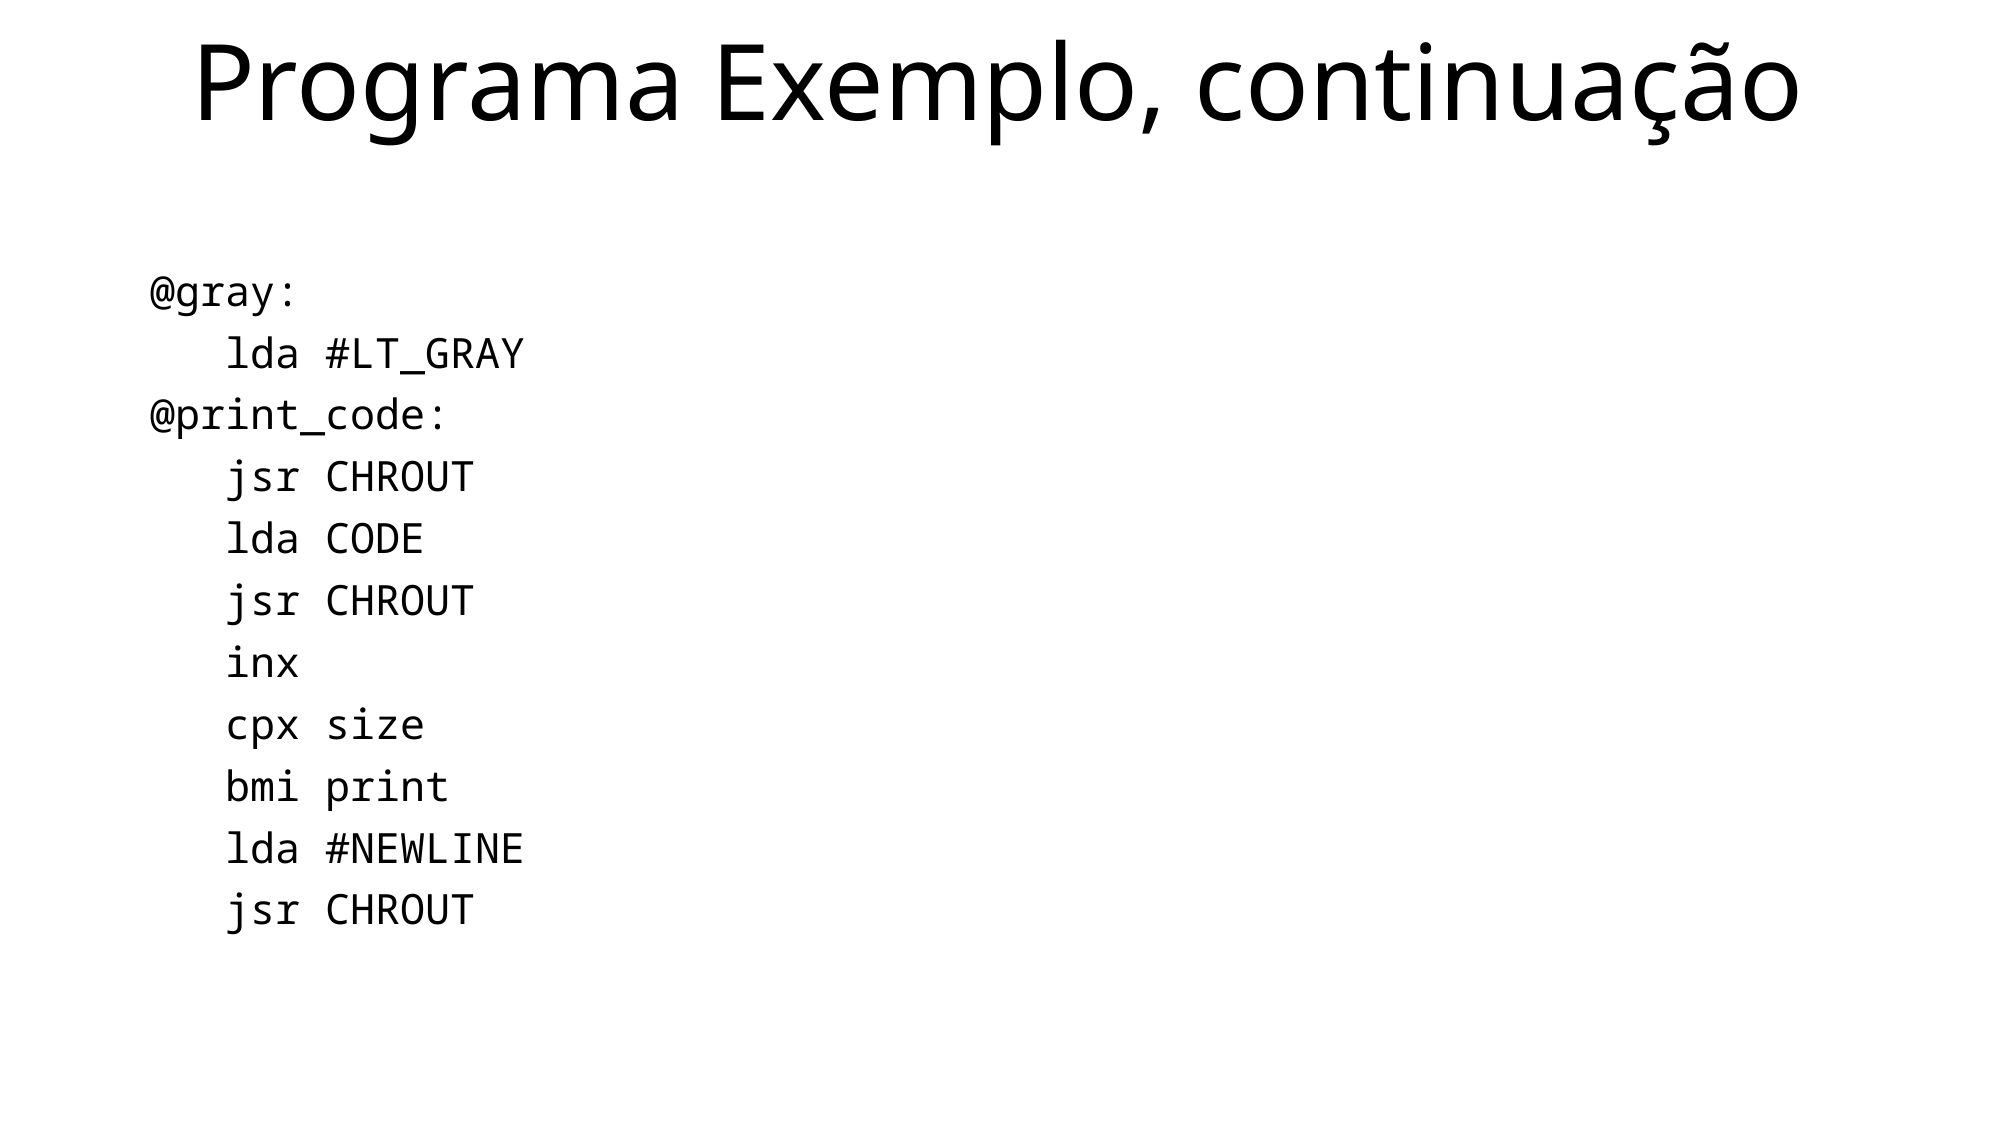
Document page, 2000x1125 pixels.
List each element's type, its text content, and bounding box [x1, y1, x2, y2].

list @gray: lda #LT_GRAY @print_code: jsr CHROUT lda CODE jsr CHROUT inx cpx size bmi print lda #NEWLINE jsr CHROUT [135, 195, 1860, 1036]
title Programa Exemplo, continuação [135, 7, 1861, 165]
